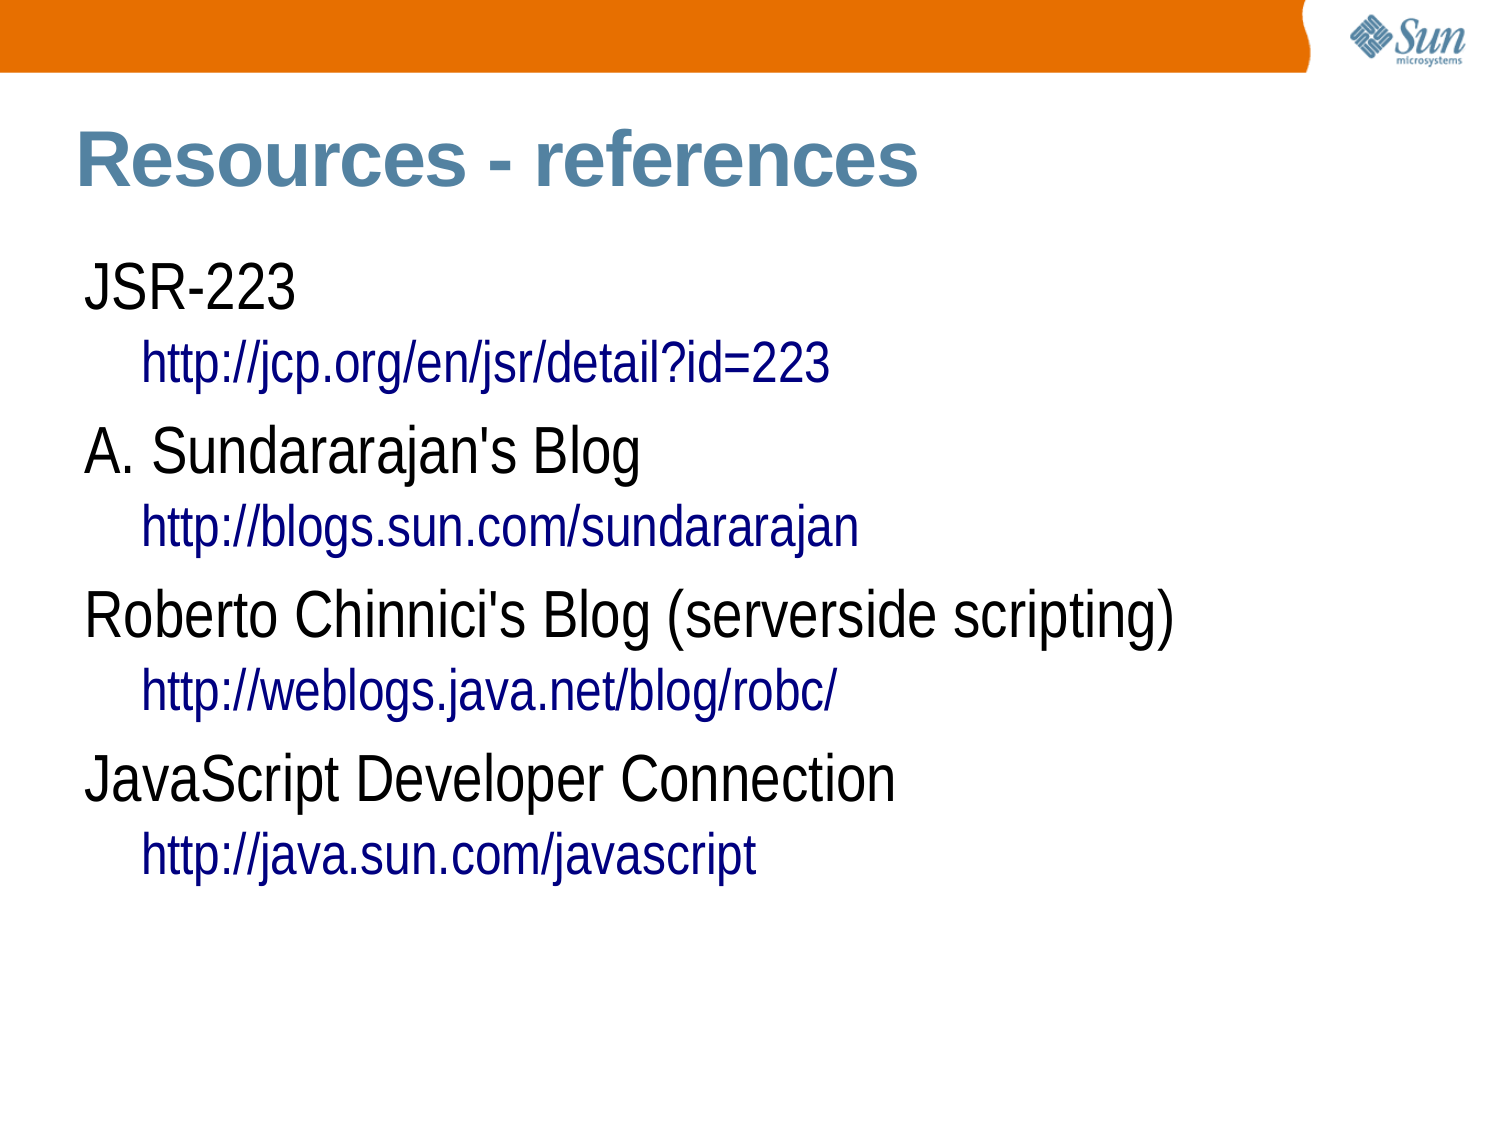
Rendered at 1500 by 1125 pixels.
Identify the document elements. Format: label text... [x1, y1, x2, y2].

picture [0, 0, 1500, 75]
list JSR-223 http://jcp.org/en/jsr/detail?id=223 A. Sundararajan's Blog http://blogs.sun.com/sundararajan Roberto Chinnici's Blog (serverside scripting) http://weblogs.java.net/blog/robc/ JavaScript Developer Connection http://java.sun.com/javascript [64, 257, 1402, 1017]
title Resources - references [75, 122, 1438, 228]
